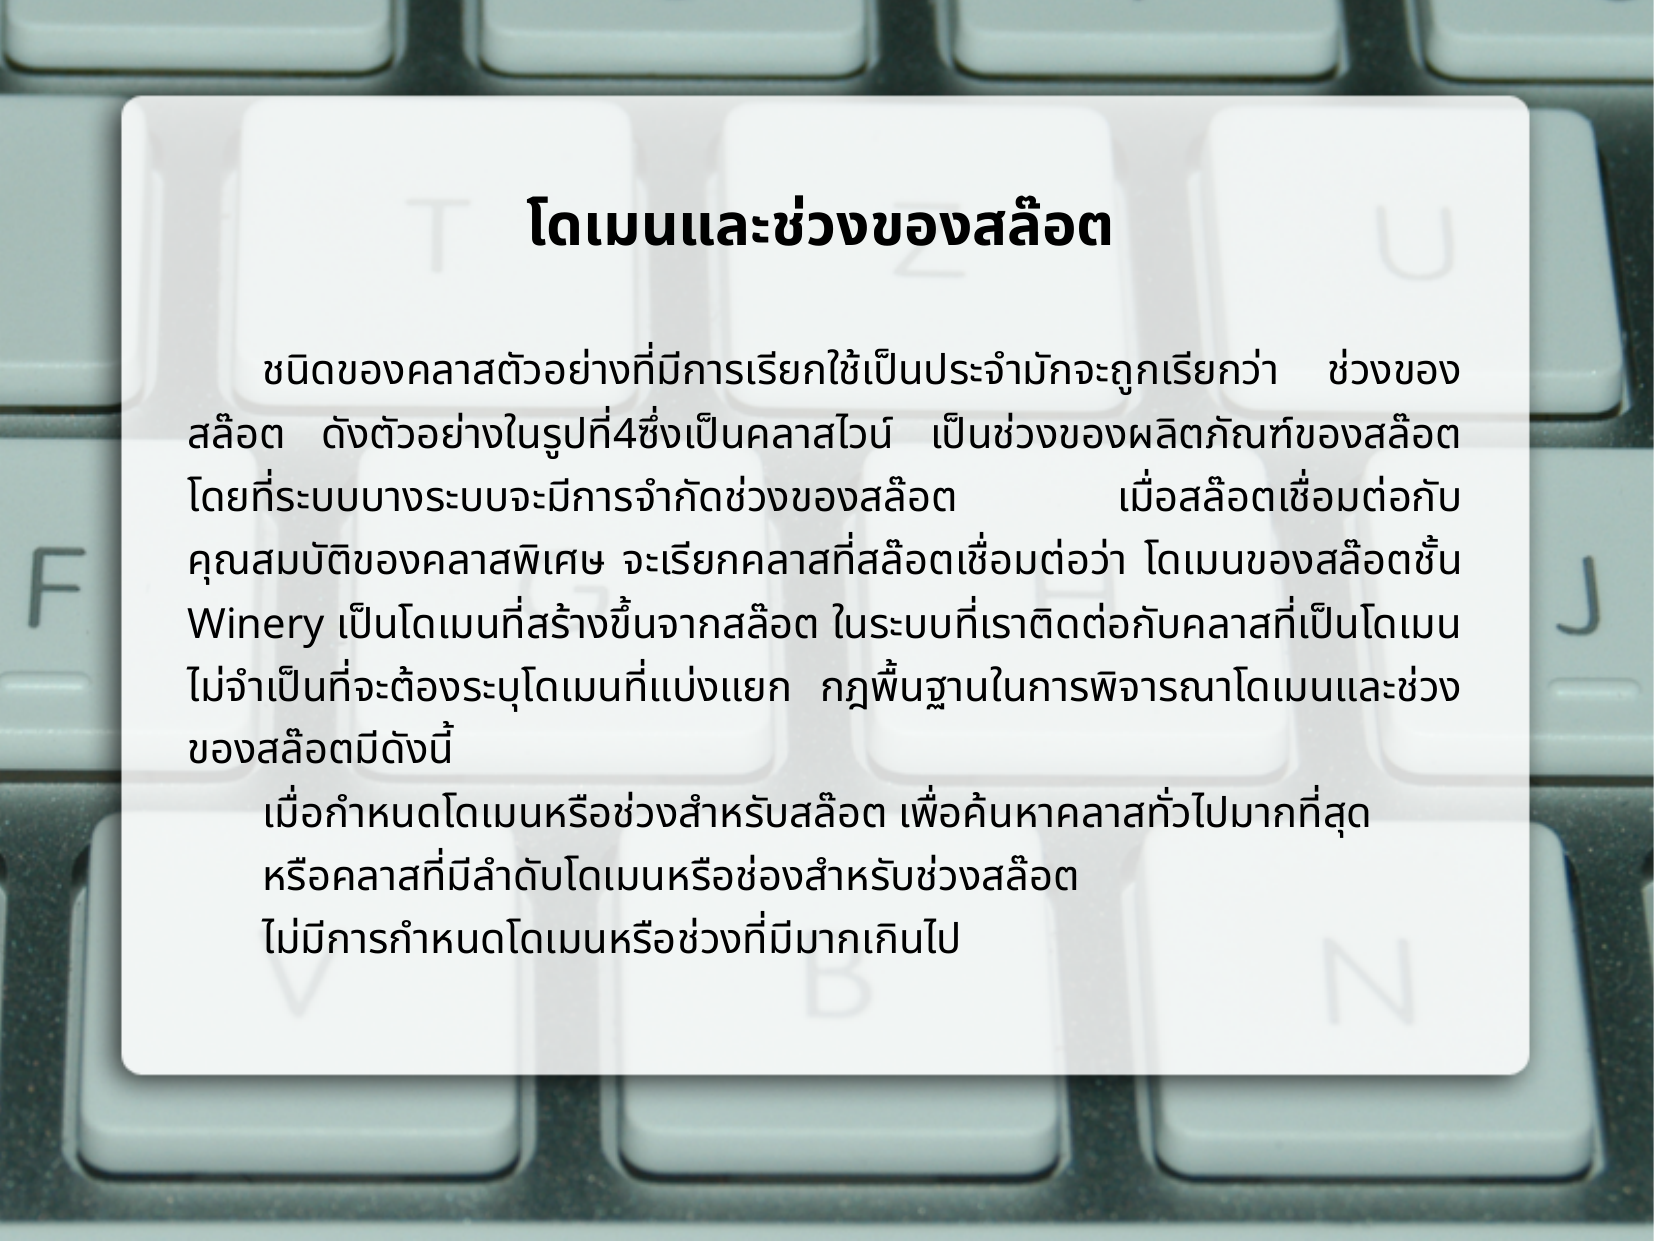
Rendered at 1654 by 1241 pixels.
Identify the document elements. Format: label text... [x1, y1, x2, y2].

subtitle ชนิดของคลาสตัวอย่างที่มีการเรียกใช้เป็นประจำมักจะถูกเรียกว่า ช่วงของสล๊อต ดังตัวอย่างในรูปที่4ซึ่งเป็นคลาสไวน์ เป็นช่วงของผลิตภัณฑ์ของสล๊อต โดยที่ระบบบางระบบจะมีการจำกัดช่วงของสล๊อต เมื่อสล๊อตเชื่อมต่อกับคุณสมบัติของคลาสพิเศษ จะเรียกคลาสที่สล๊อตเชื่อมต่อว่า โดเมนของสล๊อตชั้น Winery เป็นโดเมนที่สร้างขึ้นจากสล๊อต ในระบบที่เราติดต่อกับคลาสที่เป็นโดเมน ไม่จำเป็นที่จะต้องระบุโดเมนที่แบ่งแยก กฎพื้นฐานในการพิจารณาโดเมนและช่วงของสล๊อตมีดังนี้ เมื่อกำหนดโดเมนหรือช่วงสำหรับสล๊อต เพื่อค้นหาคลาสทั่วไปมากที่สุด หรือคลาสที่มีลำดับโดเมนหรือช่องสำหรับช่วงสล๊อต ไม่มีการกำหนดโดเมนหรือช่วงที่มีมากเกินไป [187, 337, 1463, 976]
title โดเมนและช่วงของสล๊อต [135, 125, 1506, 318]
picture [0, 0, 1654, 1241]
